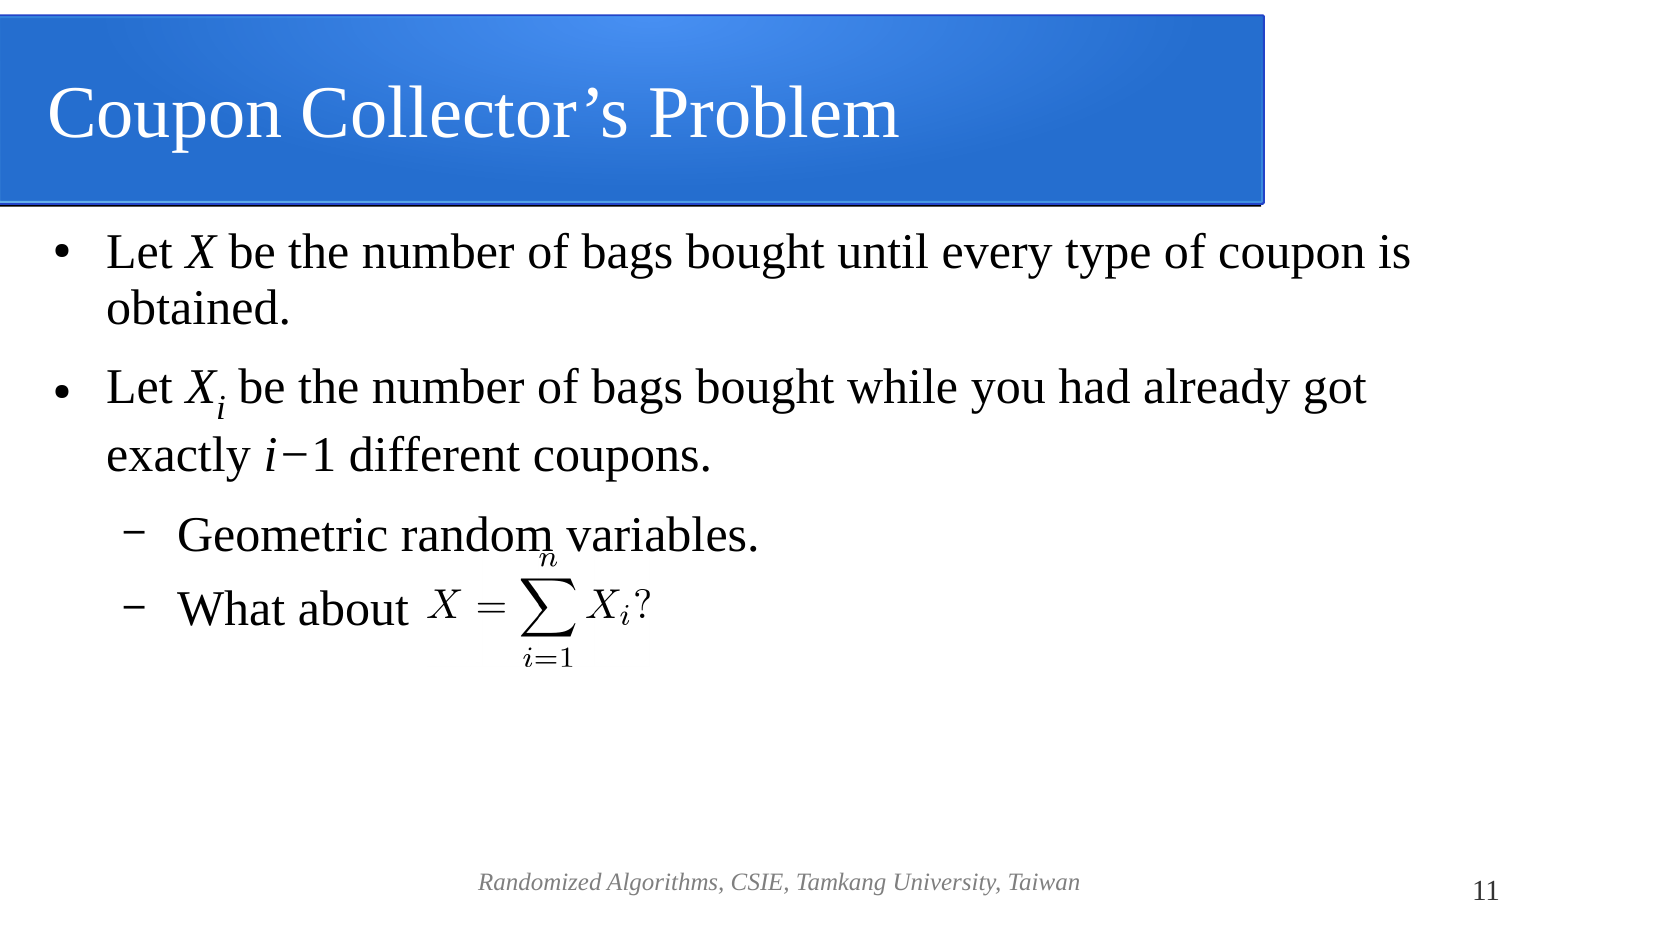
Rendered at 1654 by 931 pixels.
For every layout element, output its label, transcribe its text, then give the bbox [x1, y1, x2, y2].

picture [427, 553, 650, 667]
title Coupon Collector’s Problem [47, 35, 1199, 189]
list Let X be the number of bags bought until every type of coupon is obtained. Let Xi be the number of bags bought while you had already got exactly i−1 different coupons. Geometric random variables. What about [35, 224, 1524, 764]
